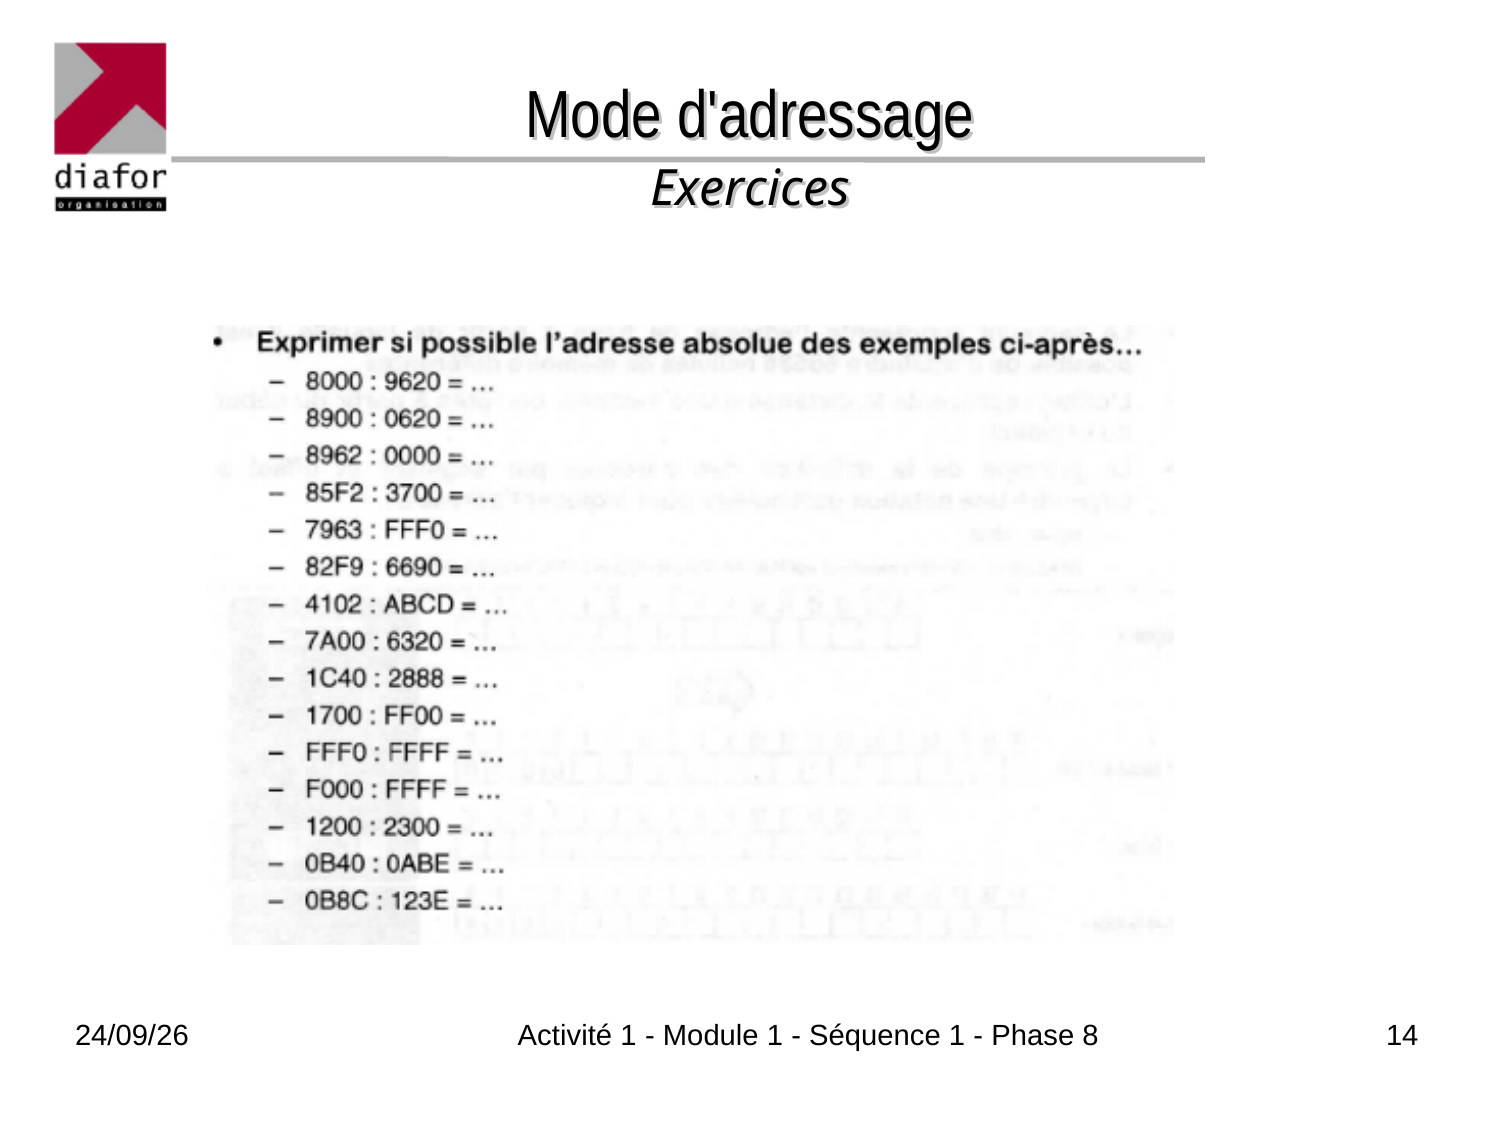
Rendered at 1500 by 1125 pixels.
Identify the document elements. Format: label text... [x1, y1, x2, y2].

title Mode d'adressage Exercices [75, 45, 1426, 250]
picture [206, 325, 1174, 945]
picture [53, 42, 168, 213]
